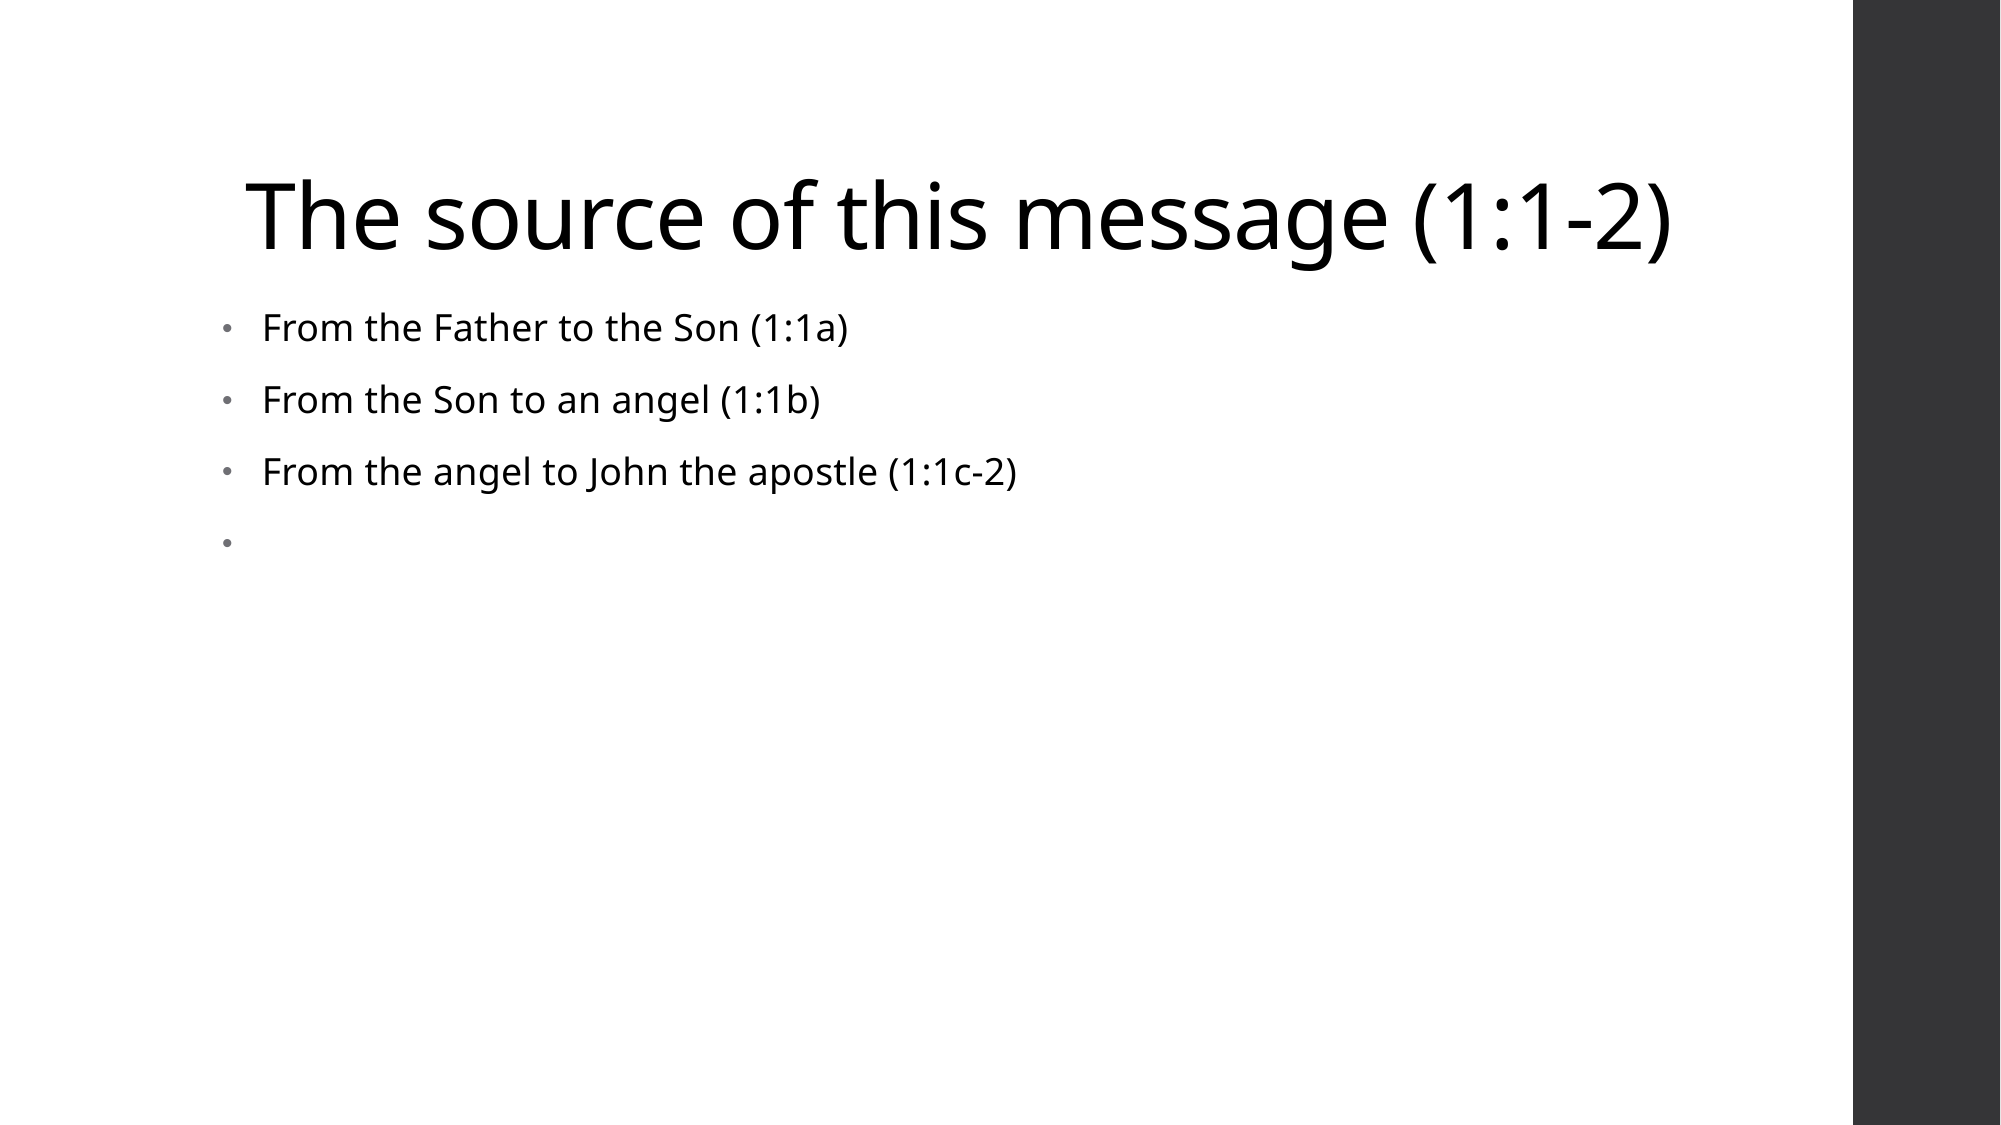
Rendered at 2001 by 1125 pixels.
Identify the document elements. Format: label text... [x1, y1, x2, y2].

list From the Father to the Son (1:1a) From the Son to an angel (1:1b) From the angel to John the apostle (1:1c-2) [206, 299, 1617, 1014]
title The source of this message (1:1-2) [206, 60, 1797, 278]
